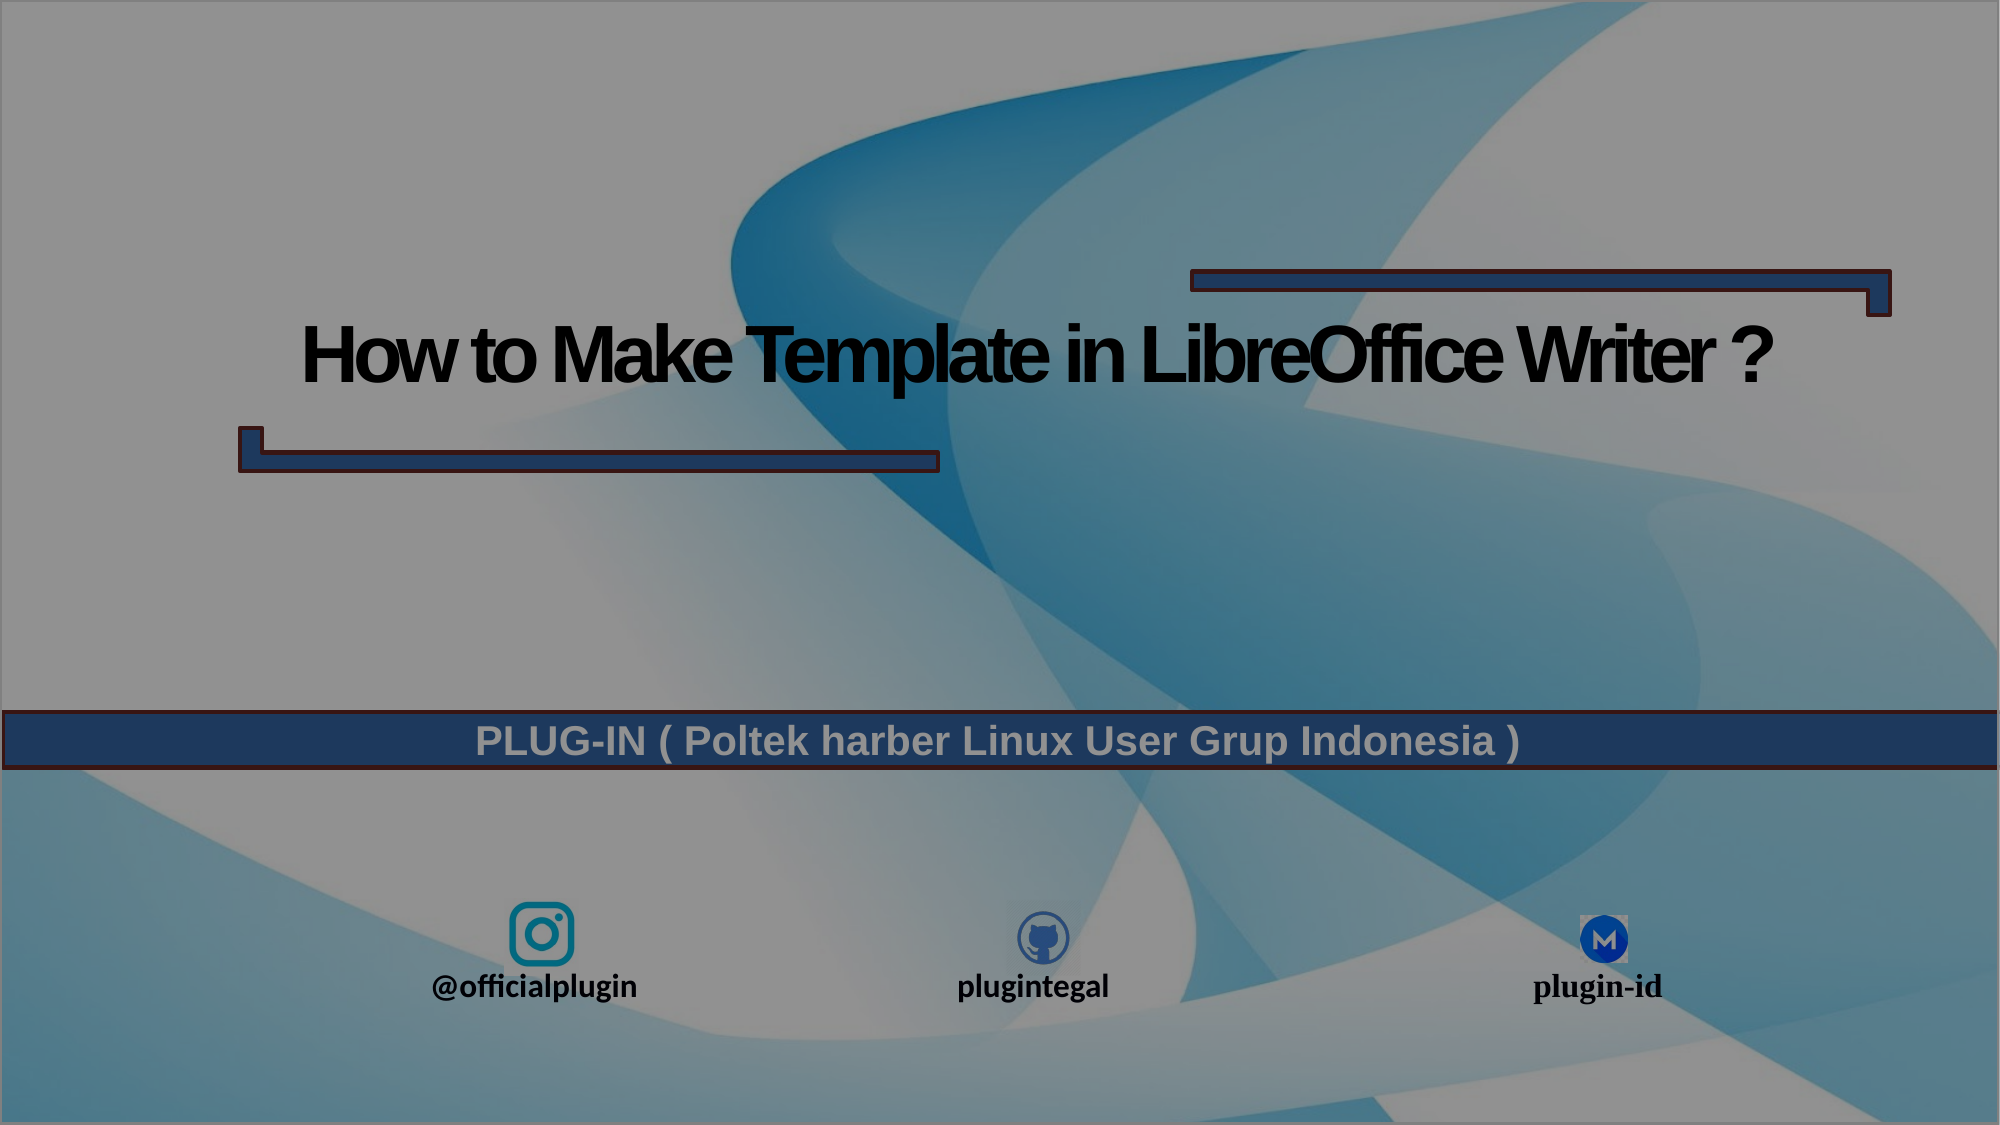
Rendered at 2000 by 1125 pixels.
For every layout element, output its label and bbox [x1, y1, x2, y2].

text_box [0, 0, 2000, 1125]
